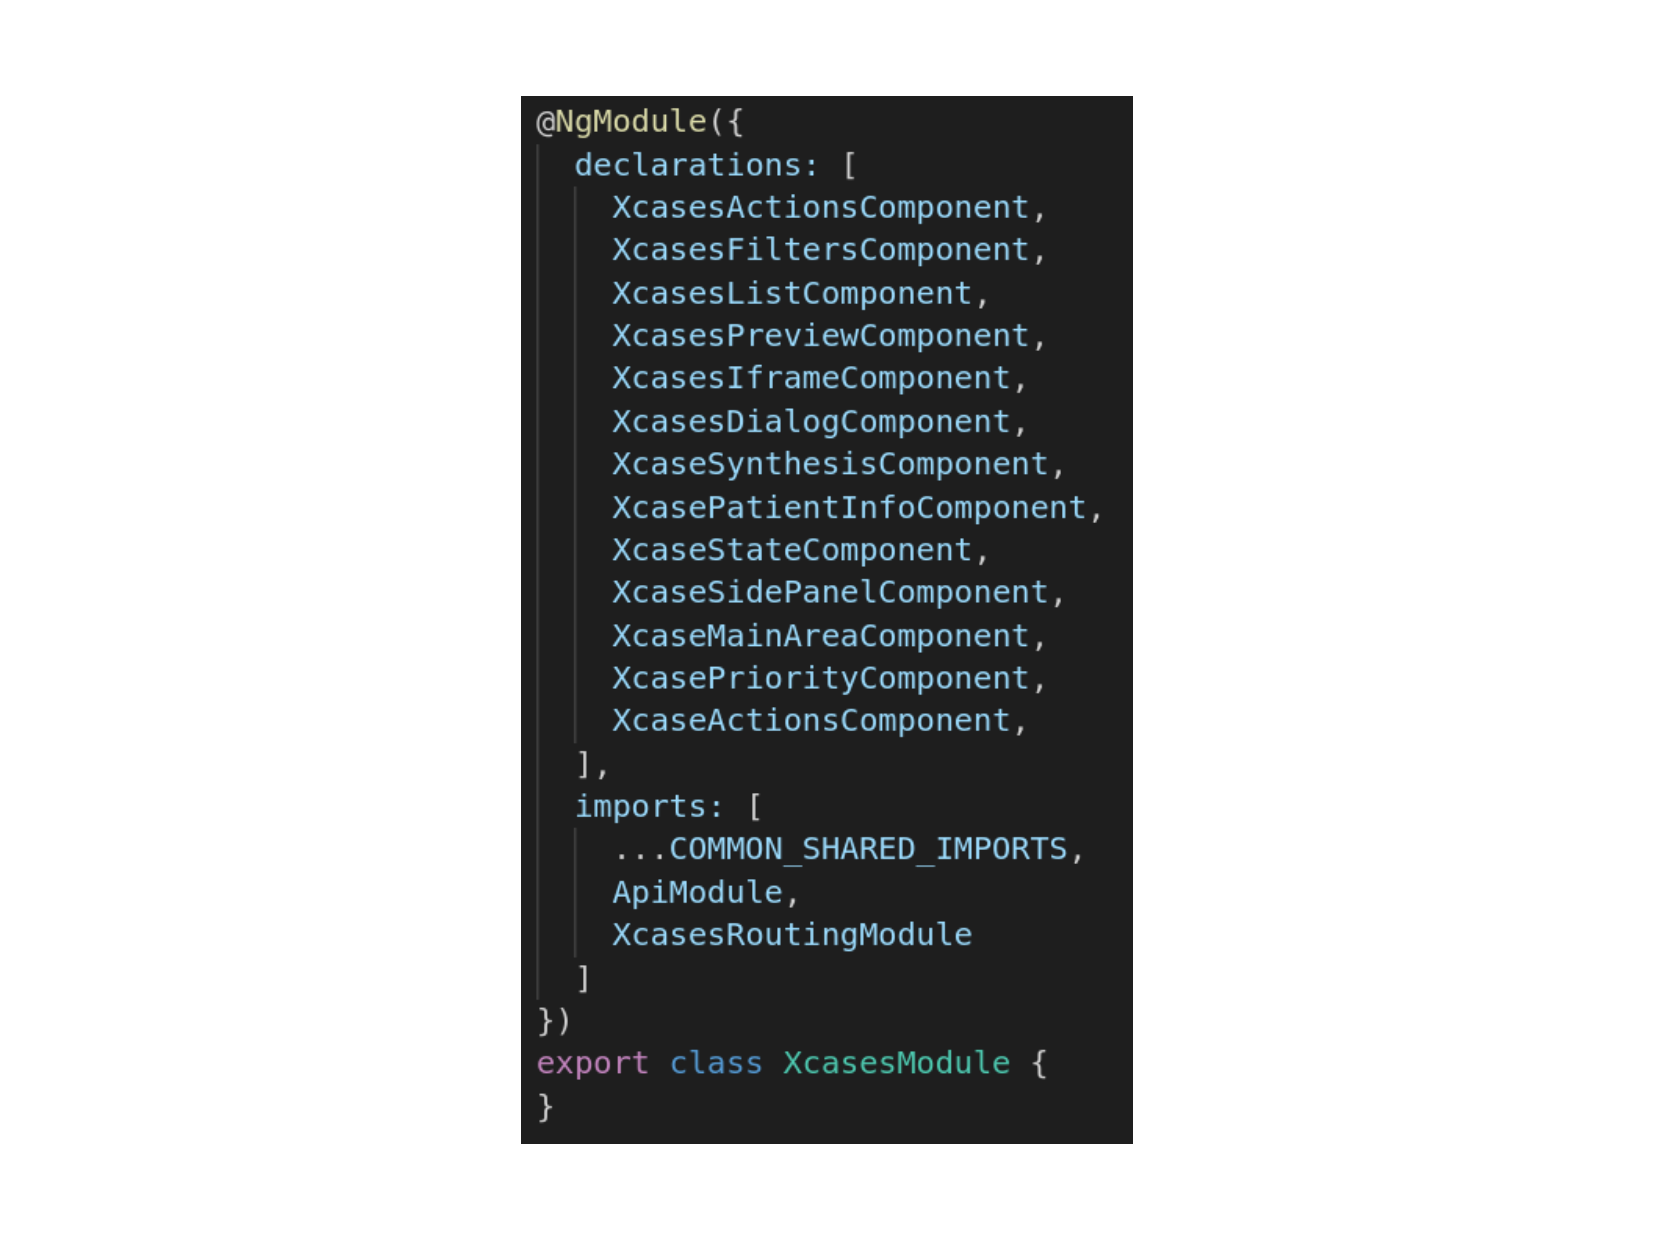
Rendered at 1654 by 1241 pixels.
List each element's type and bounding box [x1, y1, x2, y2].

picture [521, 96, 1133, 1144]
